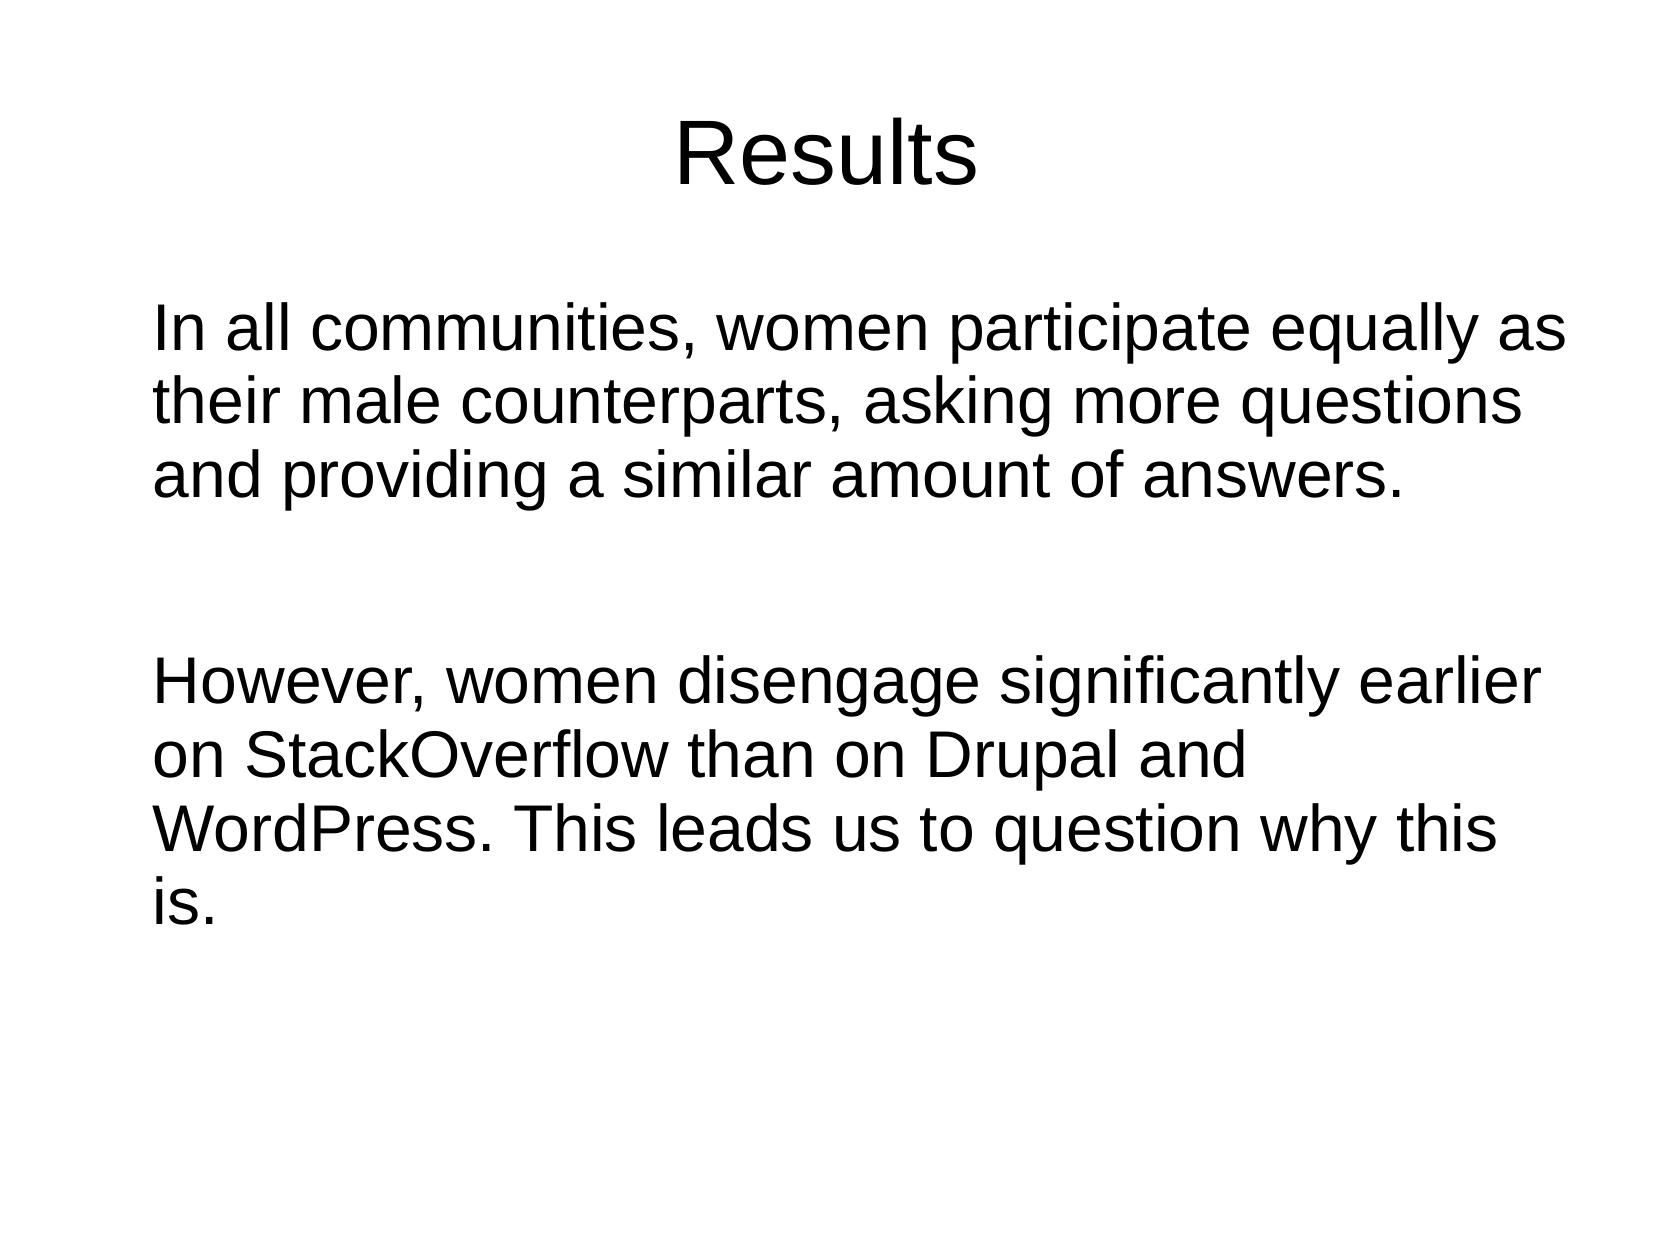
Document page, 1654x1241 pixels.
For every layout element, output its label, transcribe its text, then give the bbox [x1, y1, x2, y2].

title Results [82, 49, 1571, 257]
list In all communities, women participate equally as their male counterparts, asking more questions and providing a similar amount of answers. However, women disengage significantly earlier on StackOverflow than on Drupal and WordPress. This leads us to question why this is. [82, 290, 1571, 1010]
